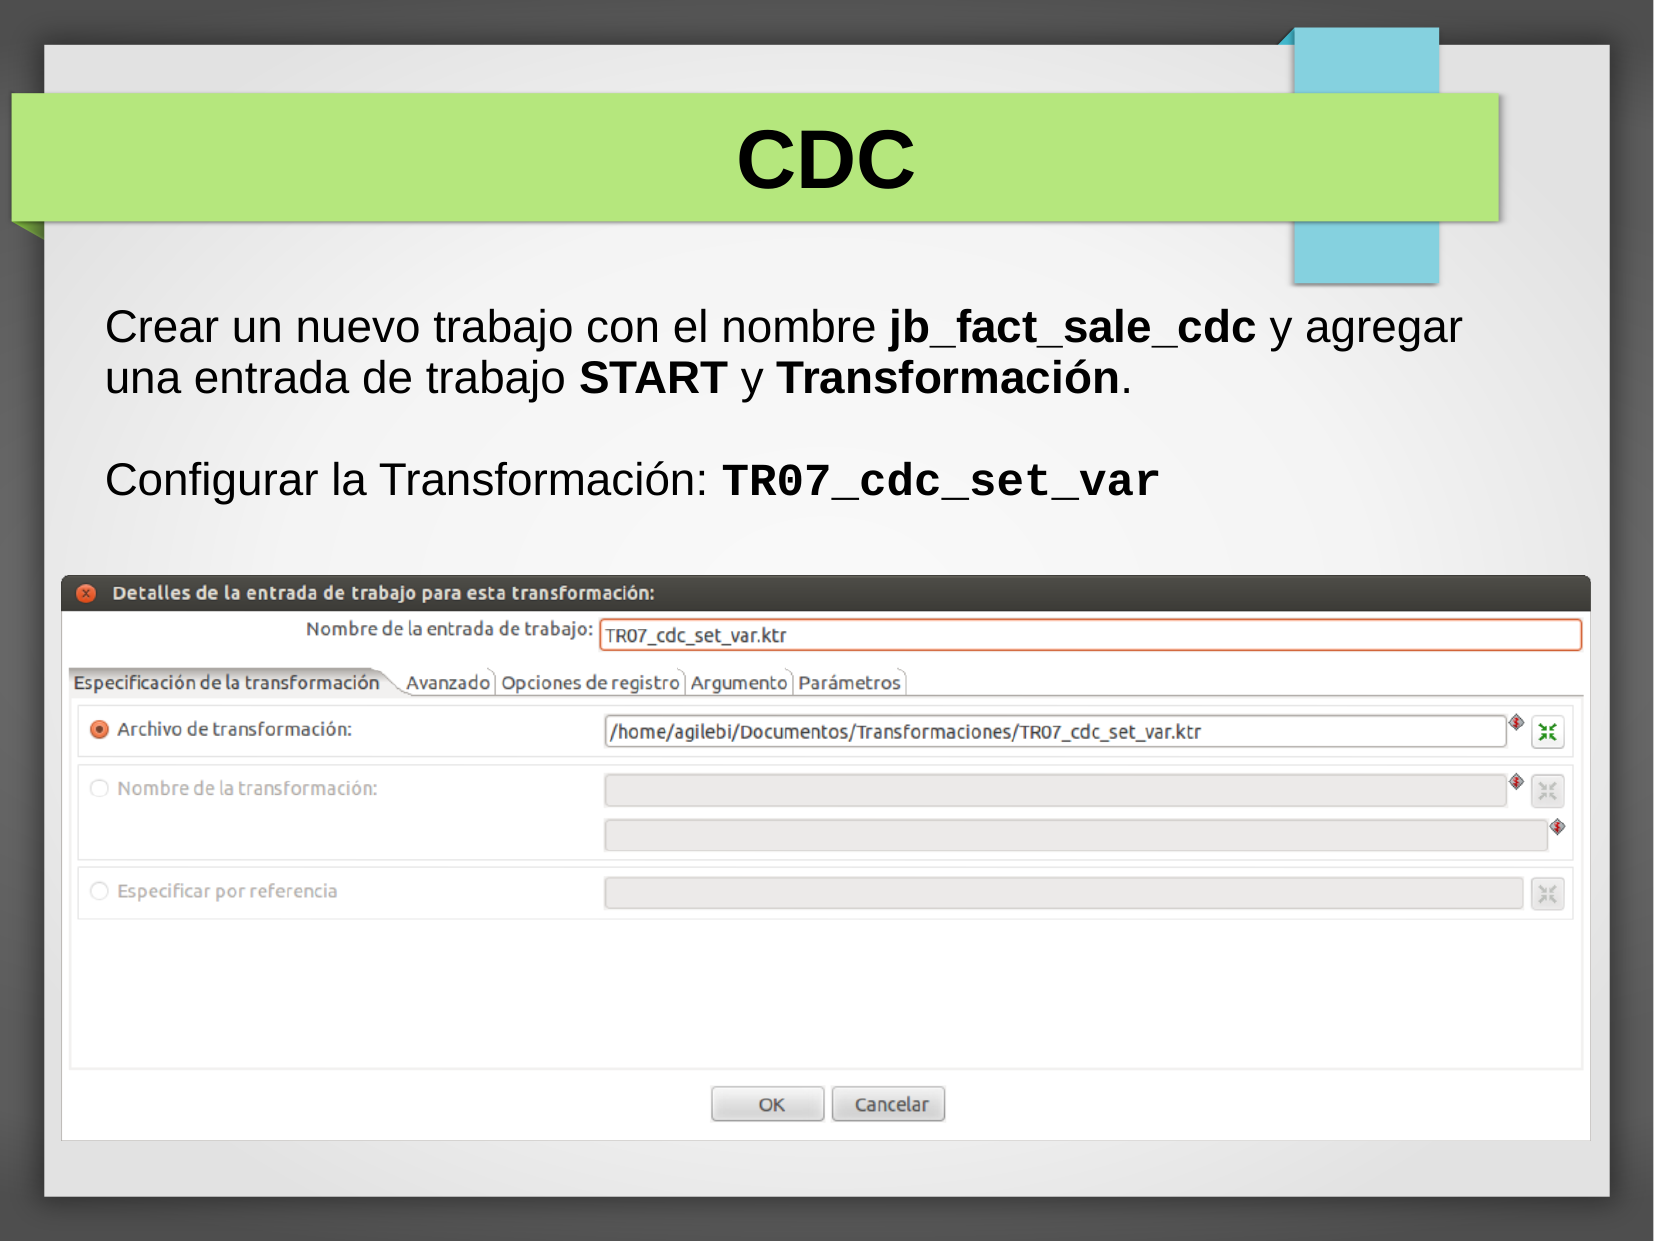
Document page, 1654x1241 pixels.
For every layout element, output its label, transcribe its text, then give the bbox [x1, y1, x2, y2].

picture [0, 0, 1654, 1241]
text_box Crear un nuevo trabajo con el nombre jb_fact_sale_cdc y agregar una entrada de trabajo START y Transformación. Configurar la Transformación: TR07_cdc_set_var [90, 293, 1522, 560]
title CDC [70, 106, 1583, 213]
